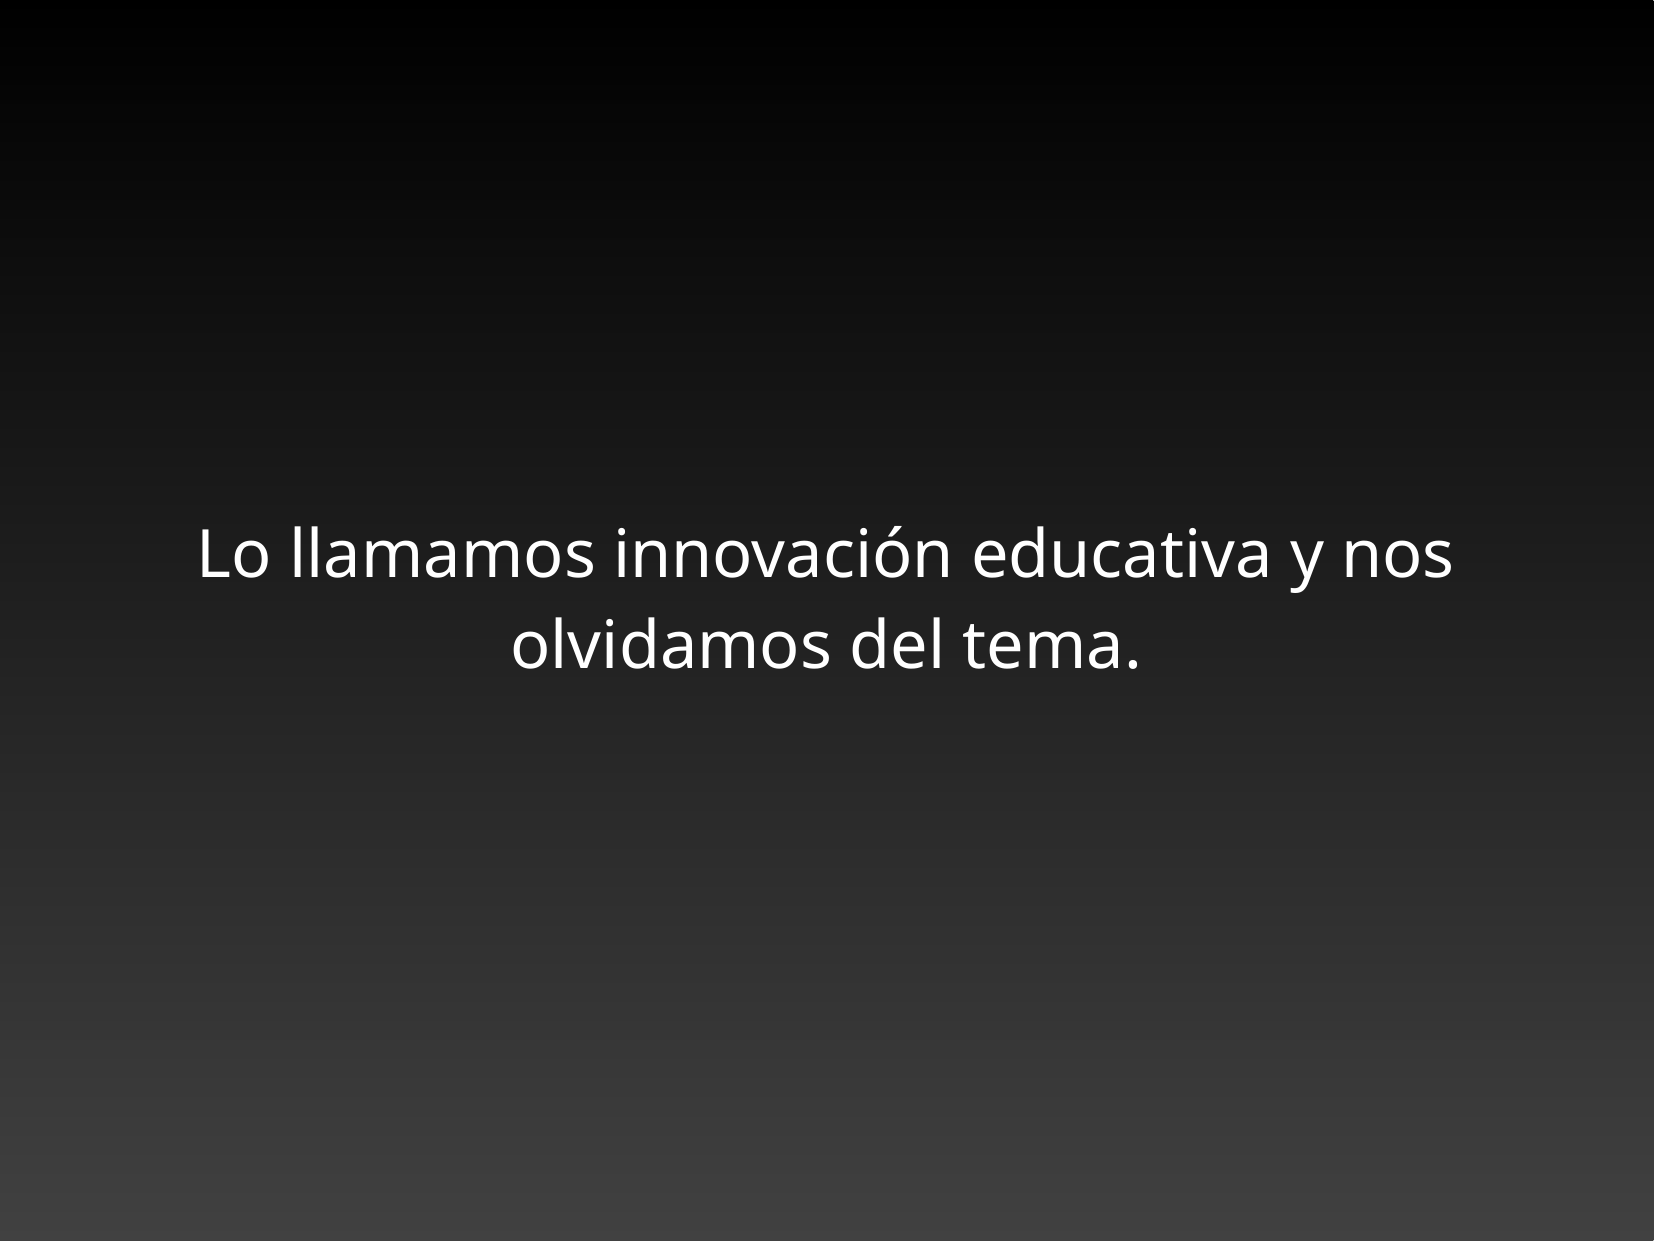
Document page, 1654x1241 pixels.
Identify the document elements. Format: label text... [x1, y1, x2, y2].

subtitle Lo llamamos innovación educativa y nos olvidamos del tema. [82, 195, 1571, 999]
